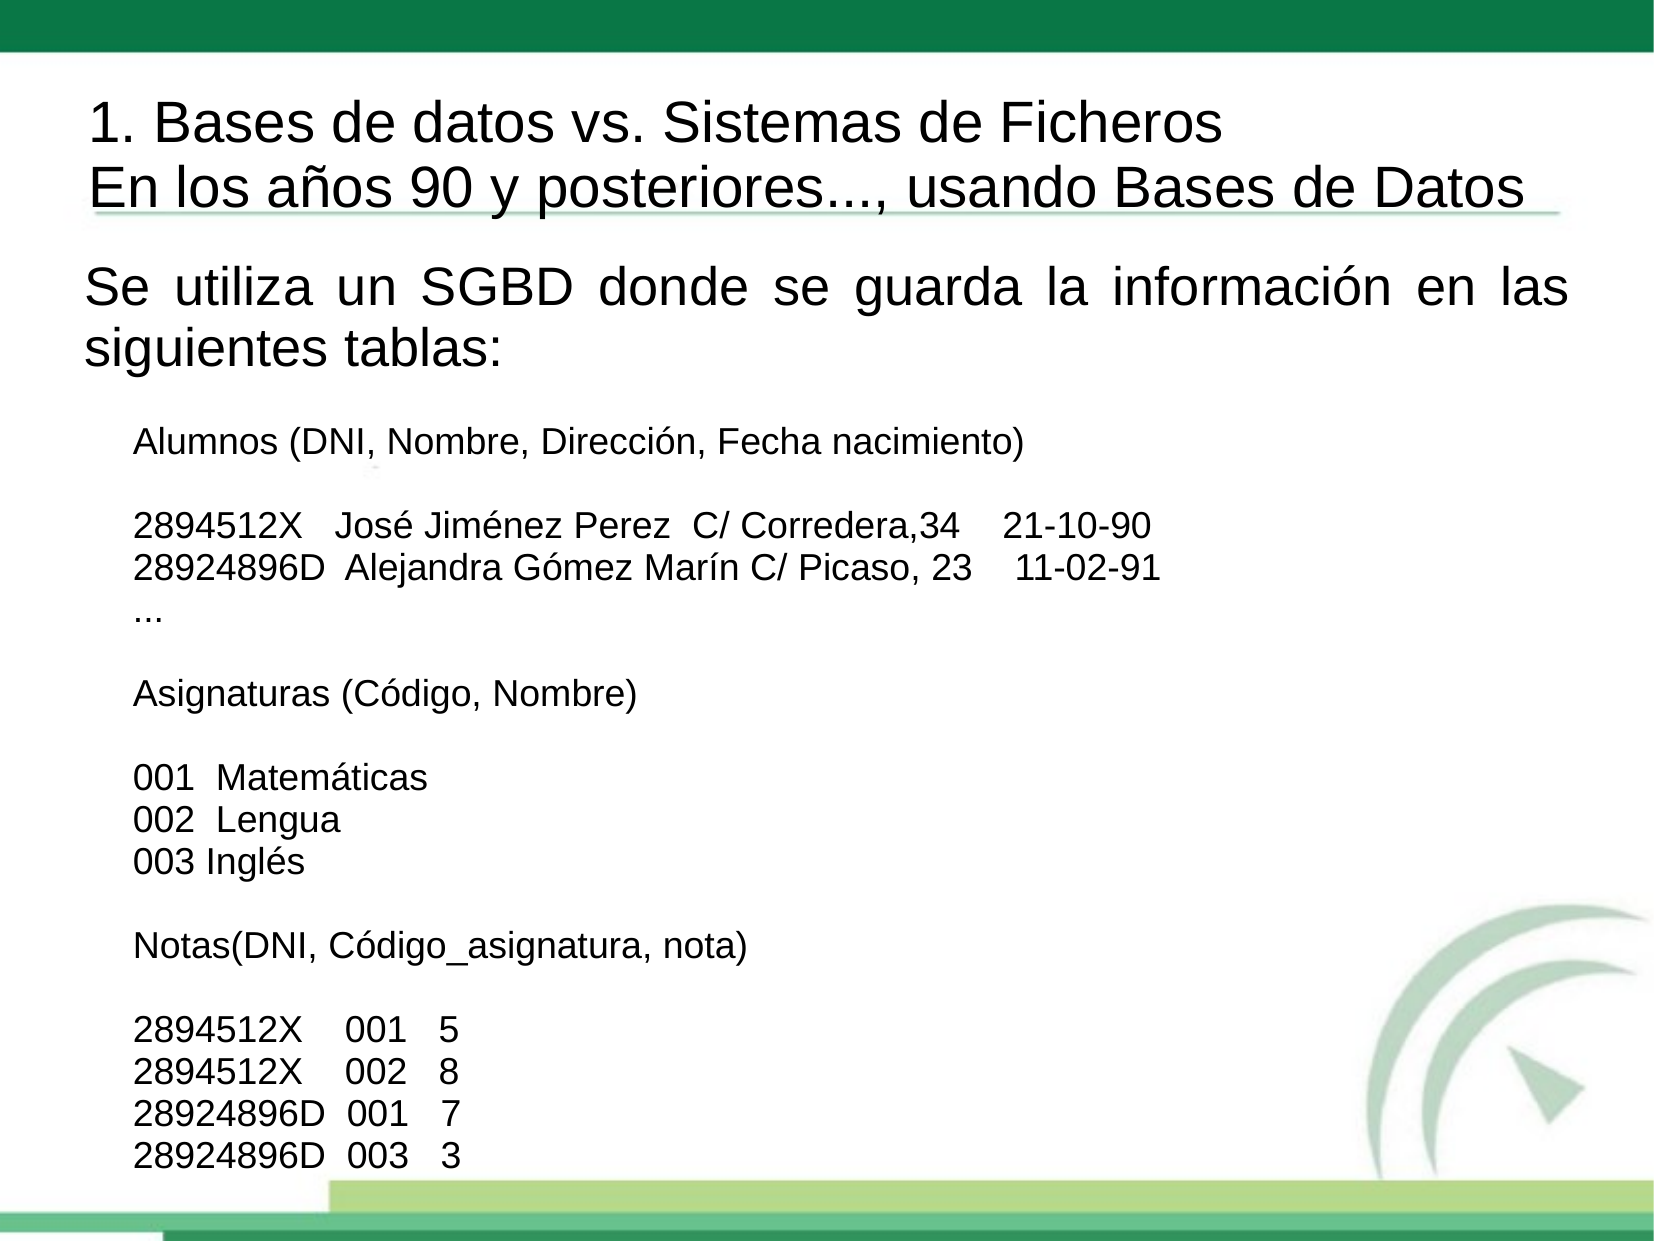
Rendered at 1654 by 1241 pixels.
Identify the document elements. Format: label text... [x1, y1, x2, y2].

text_box Alumnos (DNI, Nombre, Dirección, Fecha nacimiento) 2894512X José Jiménez Perez C/ Corredera,34 21-10-90 28924896D Alejandra Gómez Marín C/ Picaso, 23 11-02-91 ... Asignaturas (Código, Nombre) 001 Matemáticas 002 Lengua 003 Inglés Notas(DNI, Código_asignatura, nota) 2894512X 001 5 2894512X 002 8 28924896D 001 7 28924896D 003 3 [118, 413, 1418, 1184]
subtitle Se utiliza un SGBD donde se guarda la información en las siguientes tablas: [84, 229, 1573, 405]
picture [0, 0, 1654, 1241]
title 1. Bases de datos vs. Sistemas de Ficheros En los años 90 y posteriores..., usando Bases de Datos [88, 59, 1577, 252]
